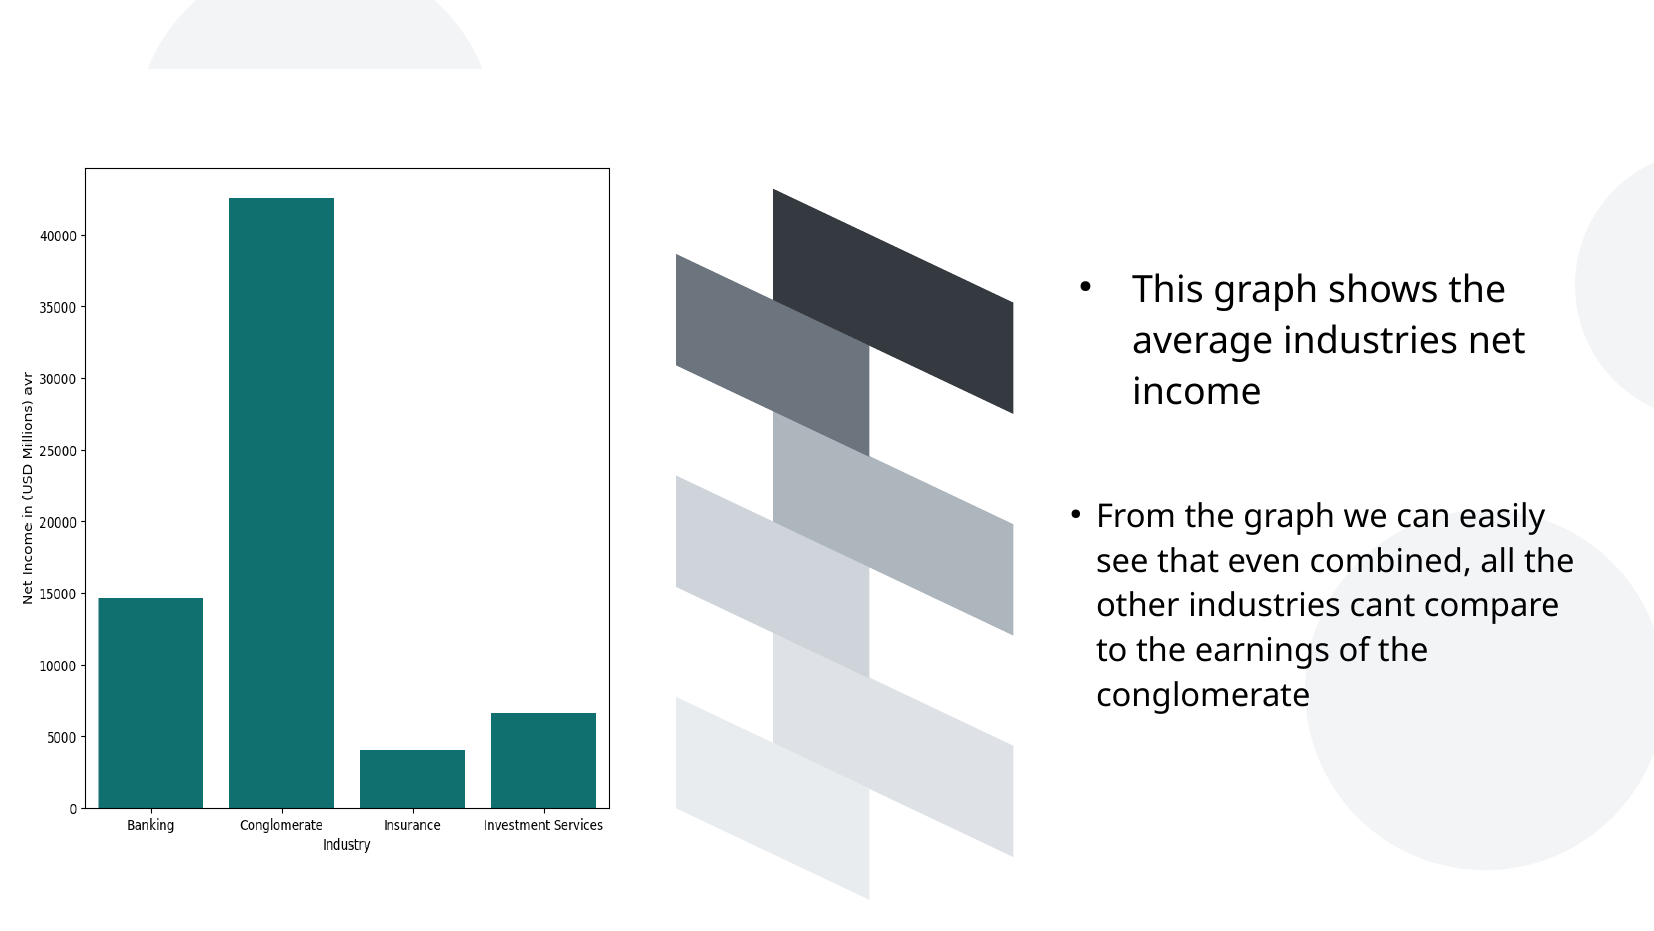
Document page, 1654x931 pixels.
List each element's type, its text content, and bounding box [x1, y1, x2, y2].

picture [0, 69, 676, 901]
list This graph shows the average industries net income [1061, 262, 1576, 492]
list From the graph we can easily see that even combined, all the other industries cant compare to the earnings of the conglomerate [1061, 492, 1576, 724]
